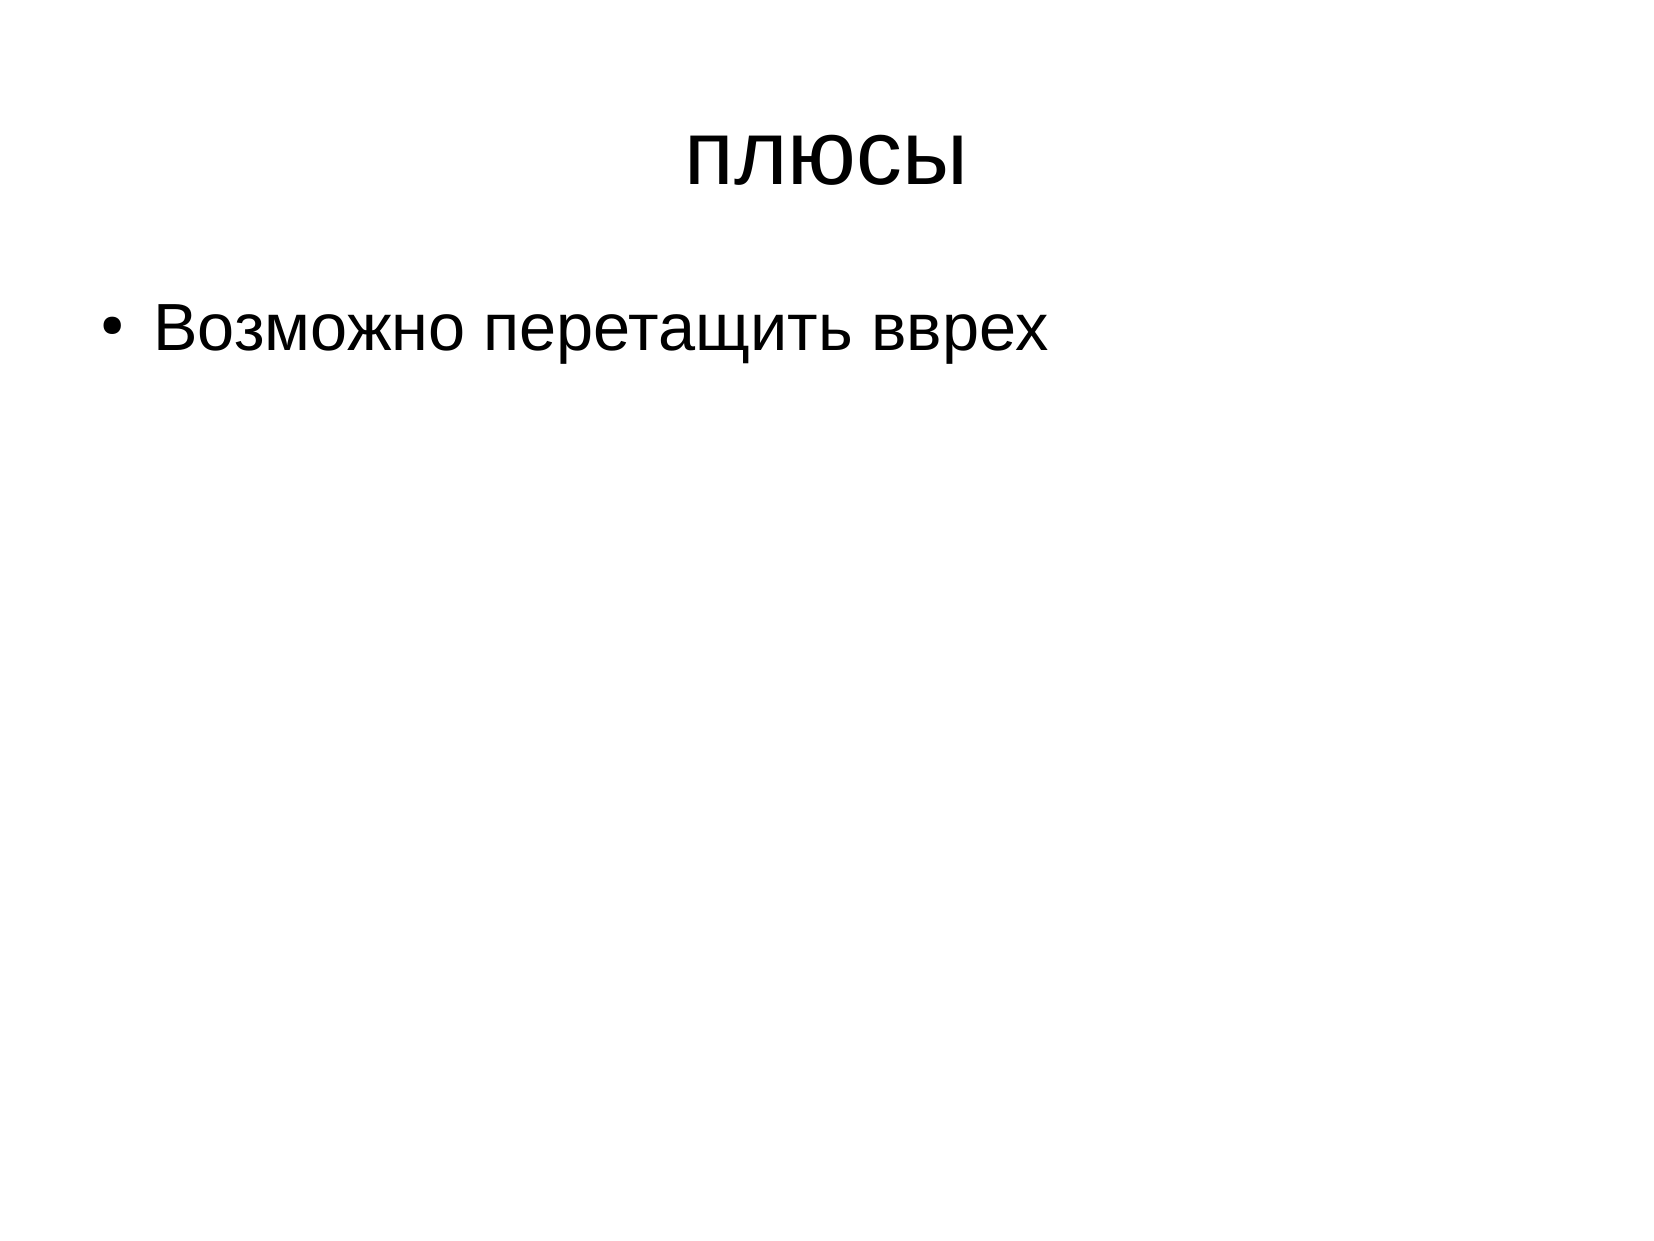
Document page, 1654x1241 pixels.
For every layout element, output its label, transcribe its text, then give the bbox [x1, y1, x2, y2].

title плюсы [82, 49, 1571, 257]
list Возможно перетащить вврех [82, 290, 1571, 1010]
